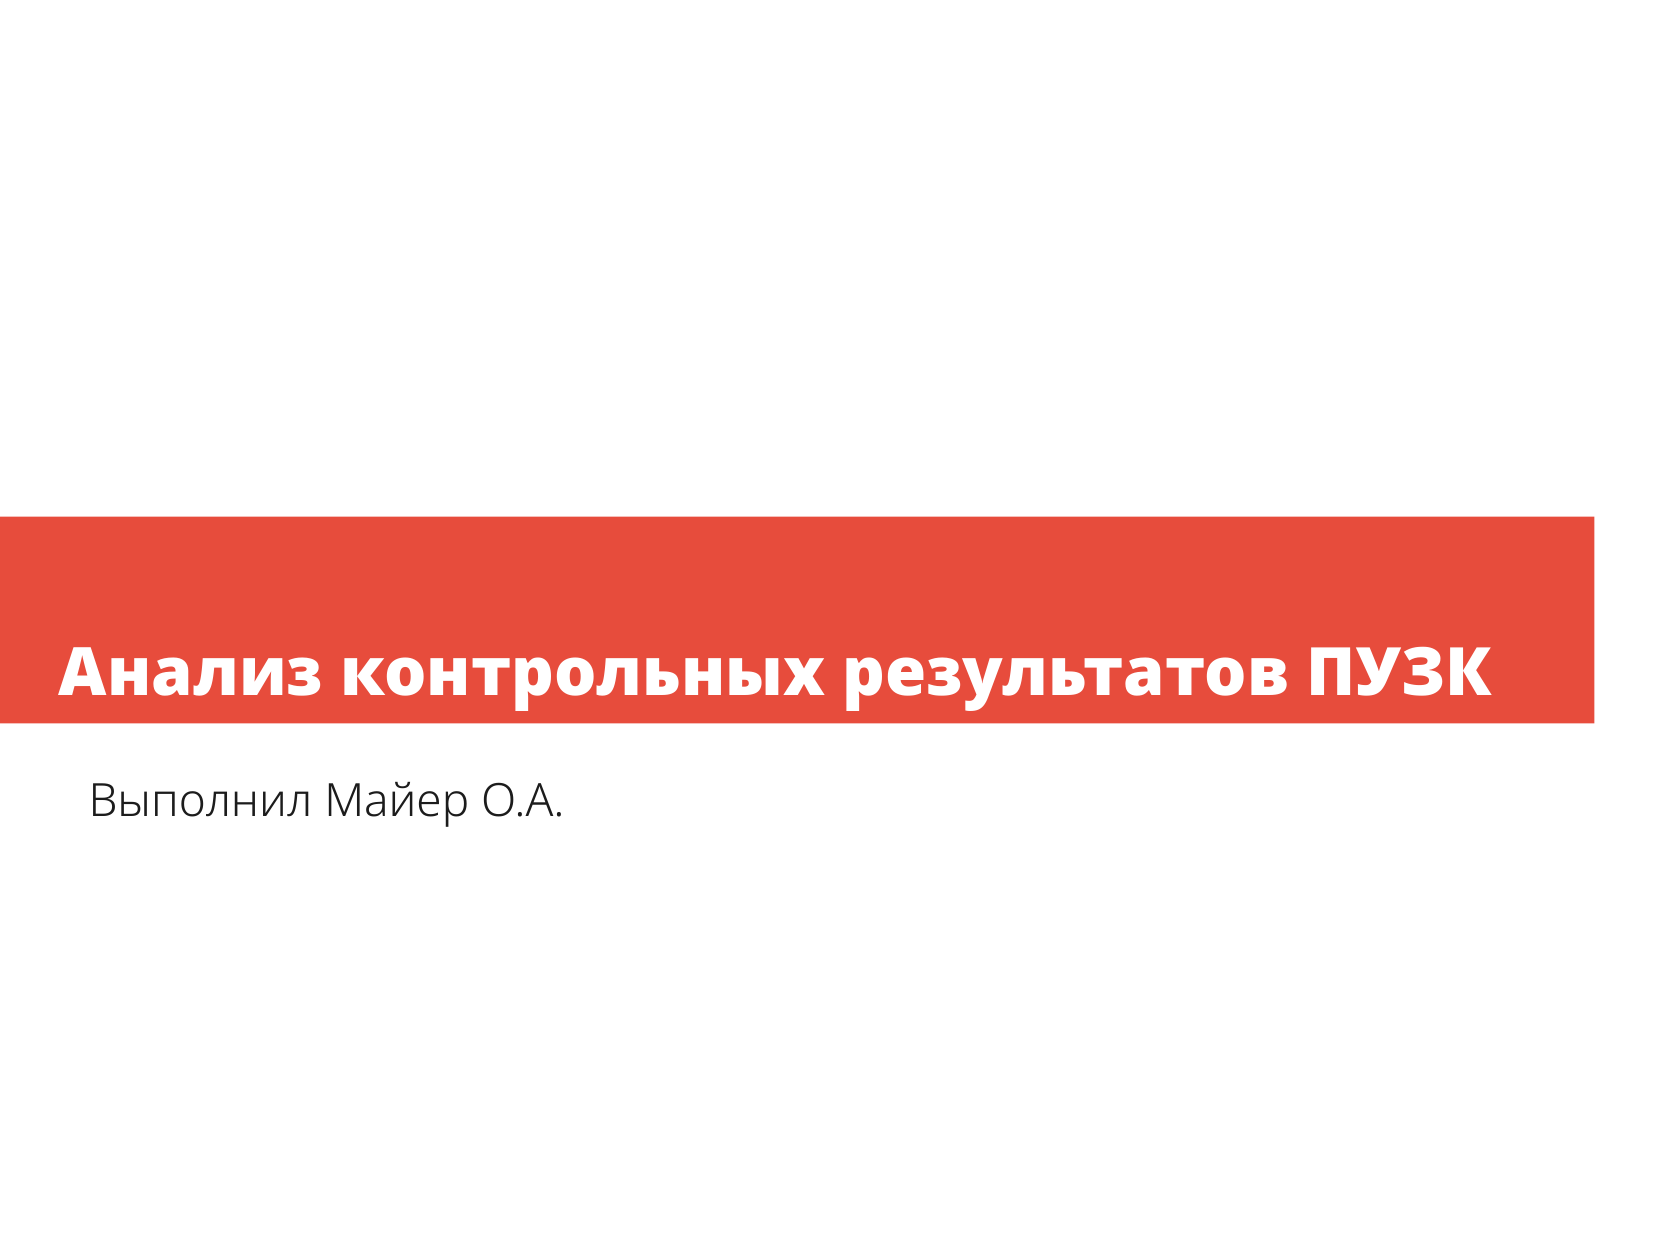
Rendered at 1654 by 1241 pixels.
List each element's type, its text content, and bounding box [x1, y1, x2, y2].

title Анализ контрольных результатов ПУЗК [59, 531, 1595, 715]
subtitle Выполнил Майер О.А. [88, 767, 1595, 1182]
